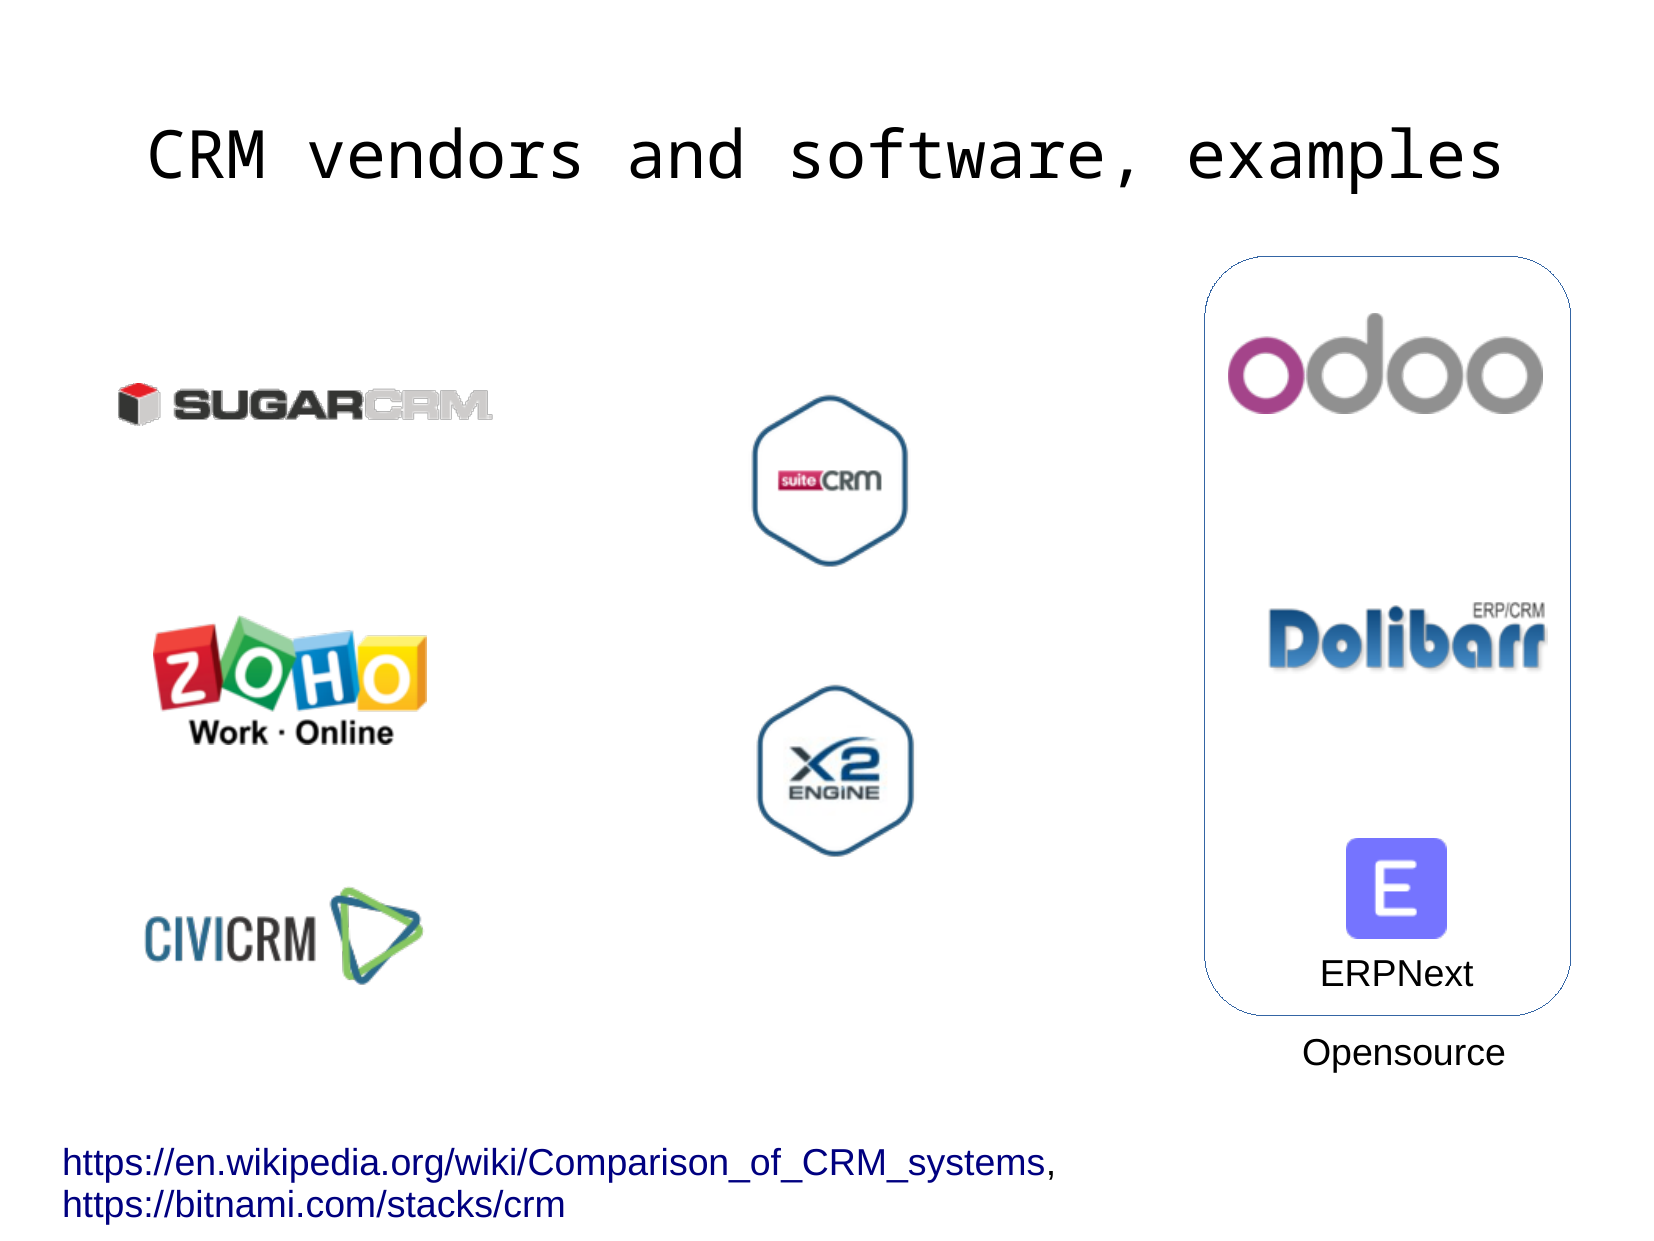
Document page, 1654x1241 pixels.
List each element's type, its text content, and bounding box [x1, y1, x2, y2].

picture [153, 615, 427, 745]
picture [1228, 313, 1543, 414]
text_box Opensource [1287, 1023, 1524, 1081]
picture [1346, 838, 1447, 939]
text_box ERPNext [1305, 944, 1506, 1004]
text_box https://en.wikipedia.org/wiki/Comparison_of_CRM_systems, https://bitnami.com/stacks/crm [47, 1133, 1092, 1233]
picture [744, 389, 916, 573]
picture [749, 679, 922, 863]
picture [118, 383, 494, 426]
picture [143, 885, 426, 988]
picture [1266, 601, 1548, 674]
title CRM vendors and software, examples [82, 49, 1571, 257]
